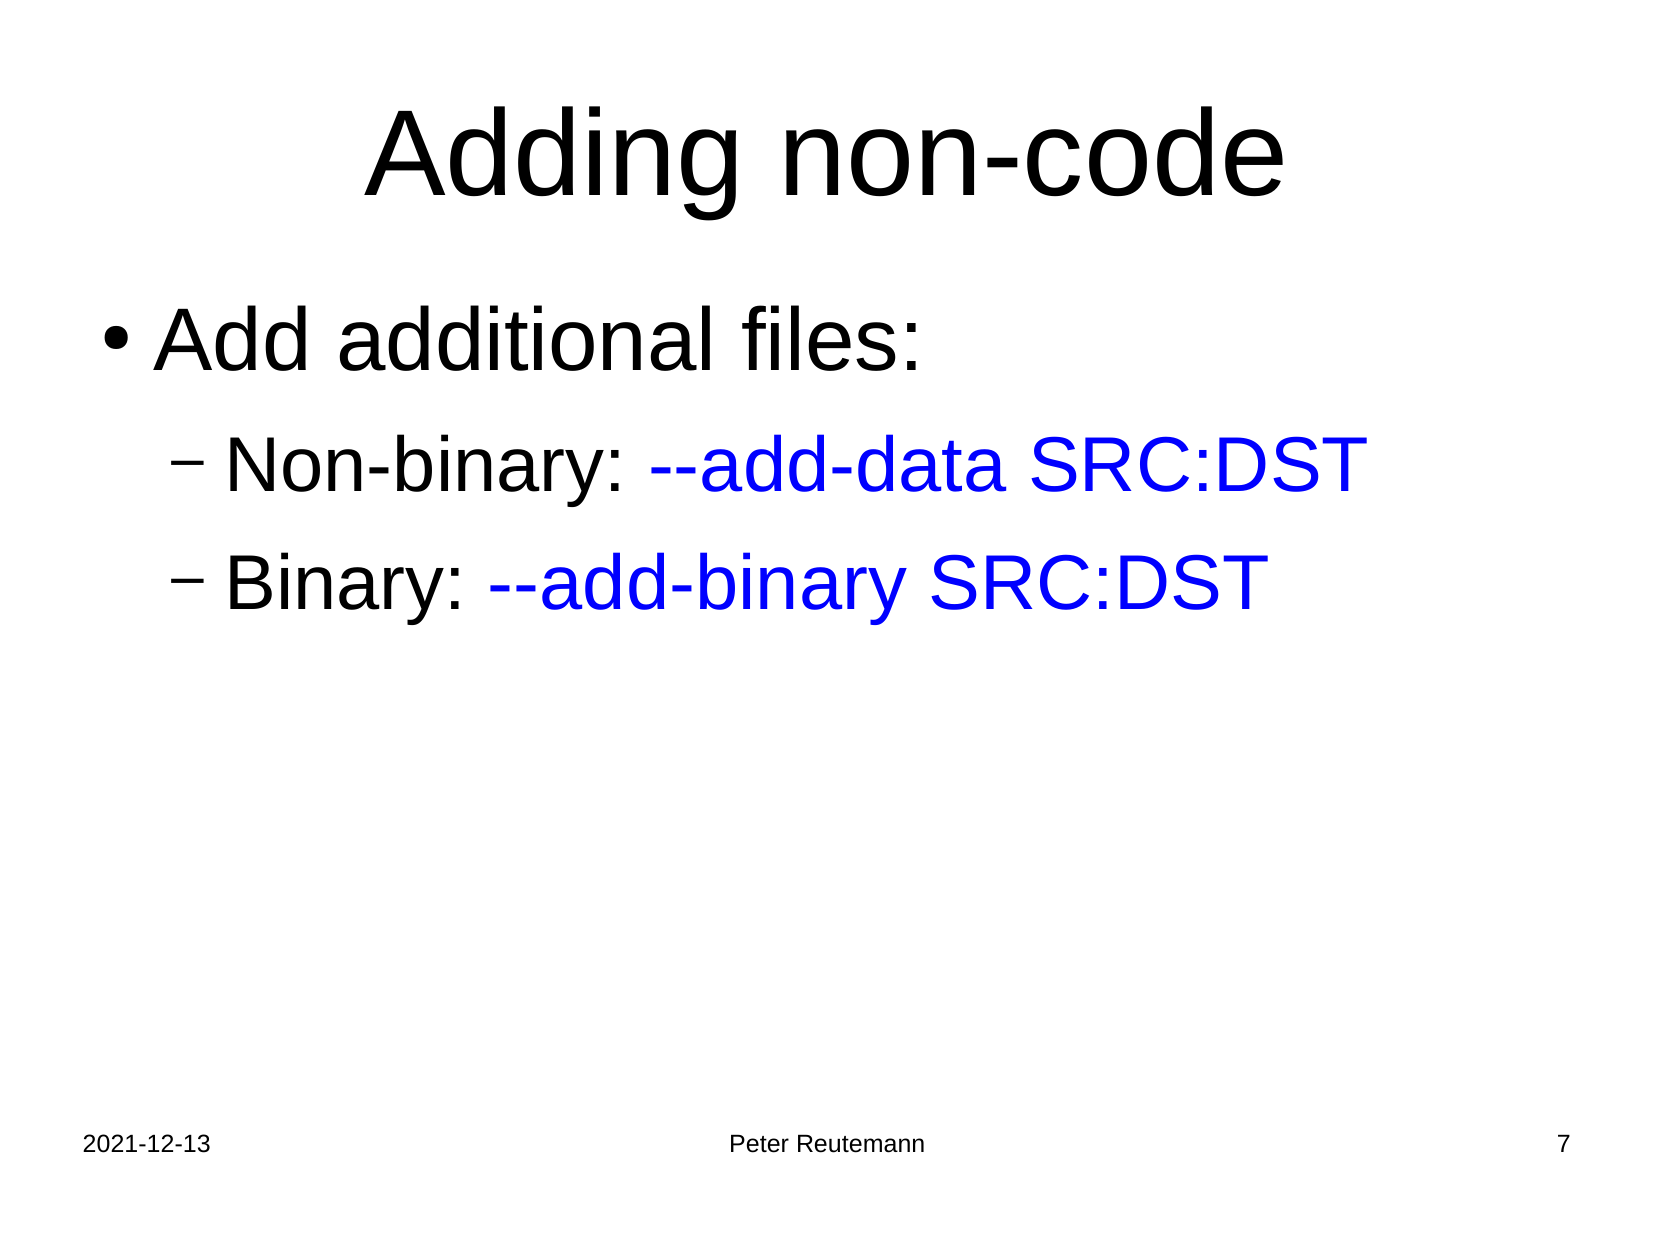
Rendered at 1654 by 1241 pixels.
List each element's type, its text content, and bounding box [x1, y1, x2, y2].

list Add additional files: Non-binary: --add-data SRC:DST Binary: --add-binary SRC:DST [82, 290, 1571, 1010]
title Adding non-code [82, 49, 1571, 257]
